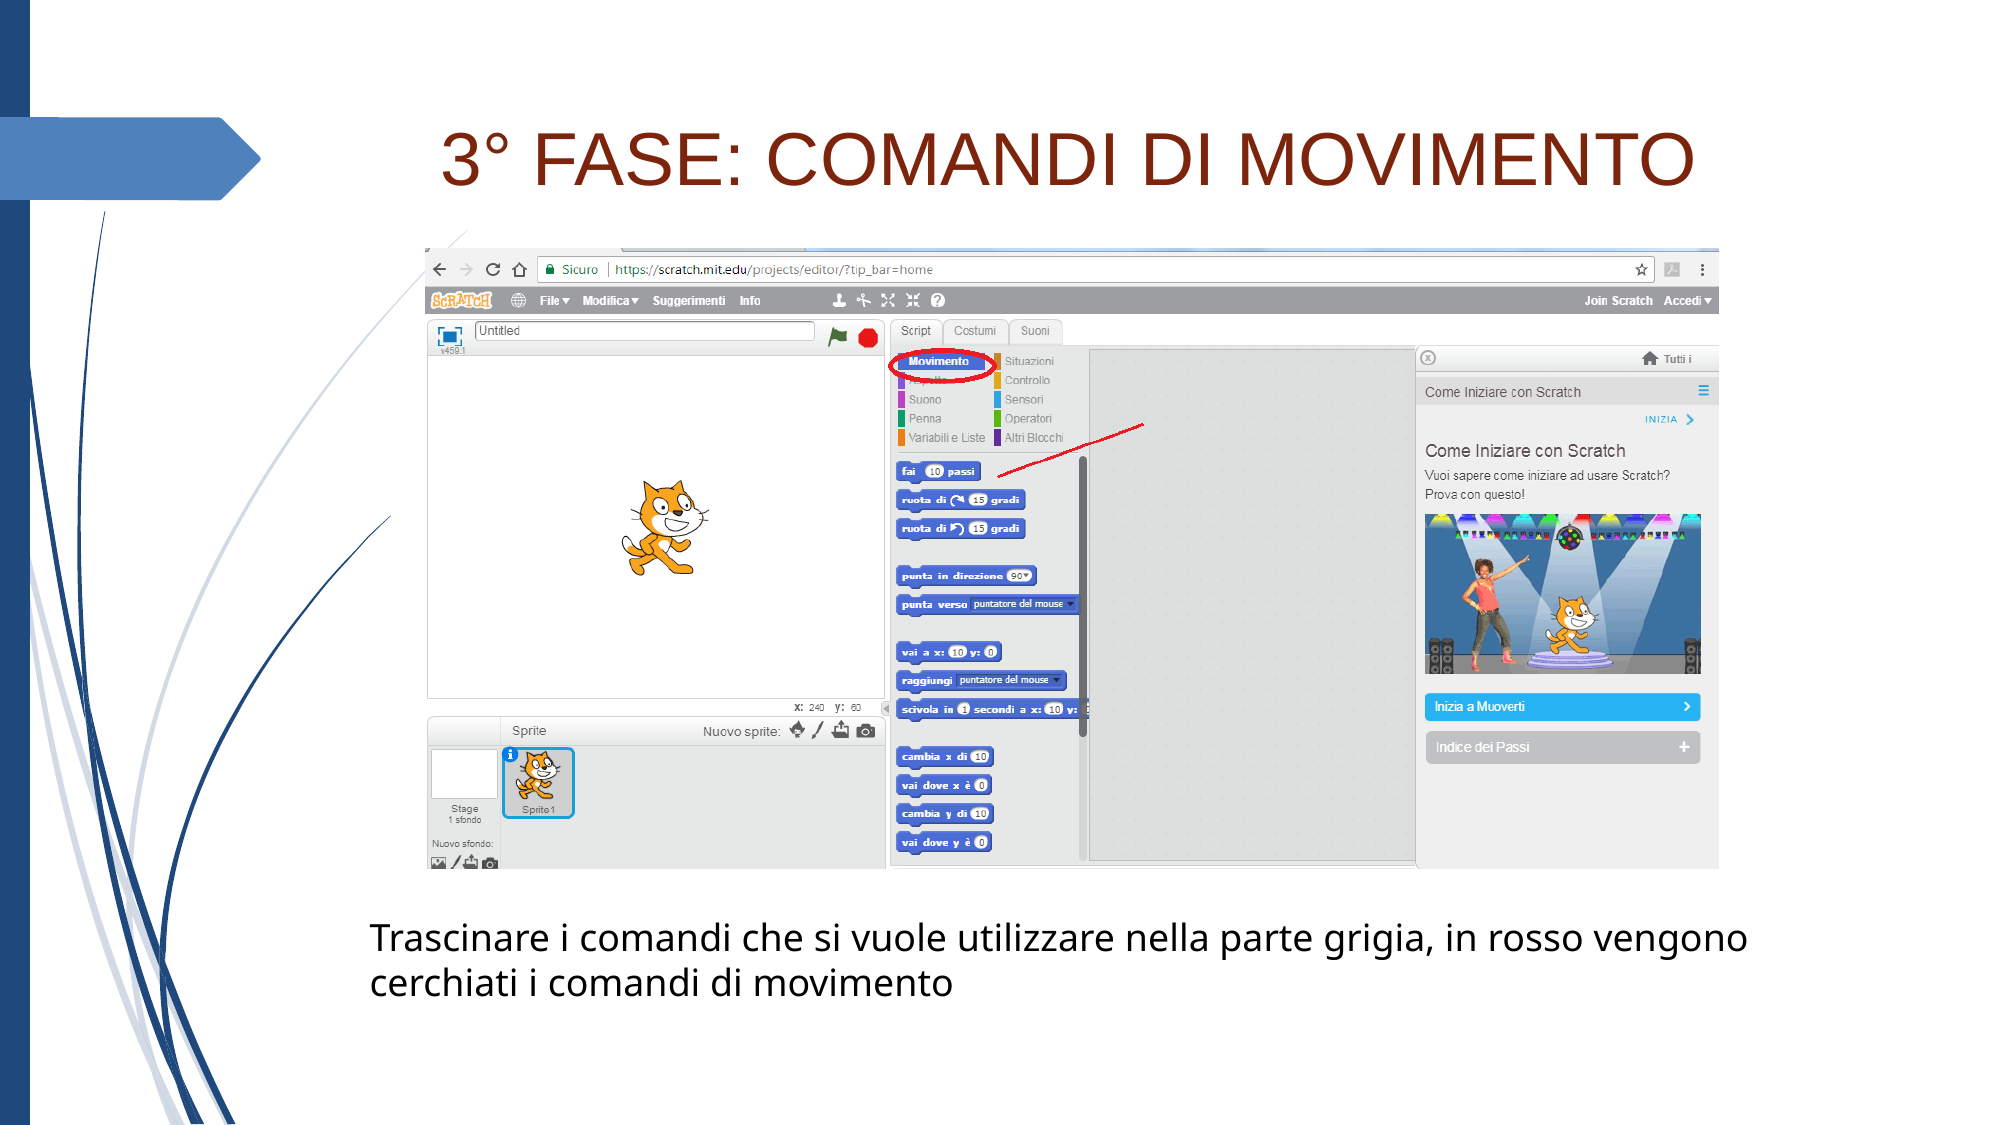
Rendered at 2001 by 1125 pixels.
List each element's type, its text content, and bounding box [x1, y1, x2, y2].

text_box 3° FASE: COMANDI DI MOVIMENTO [425, 102, 1888, 313]
picture [425, 248, 1719, 869]
text_box Trascinare i comandi che si vuole utilizzare nella parte grigia, in rosso vengono cerchiati i comandi di movimento [354, 906, 1841, 1012]
